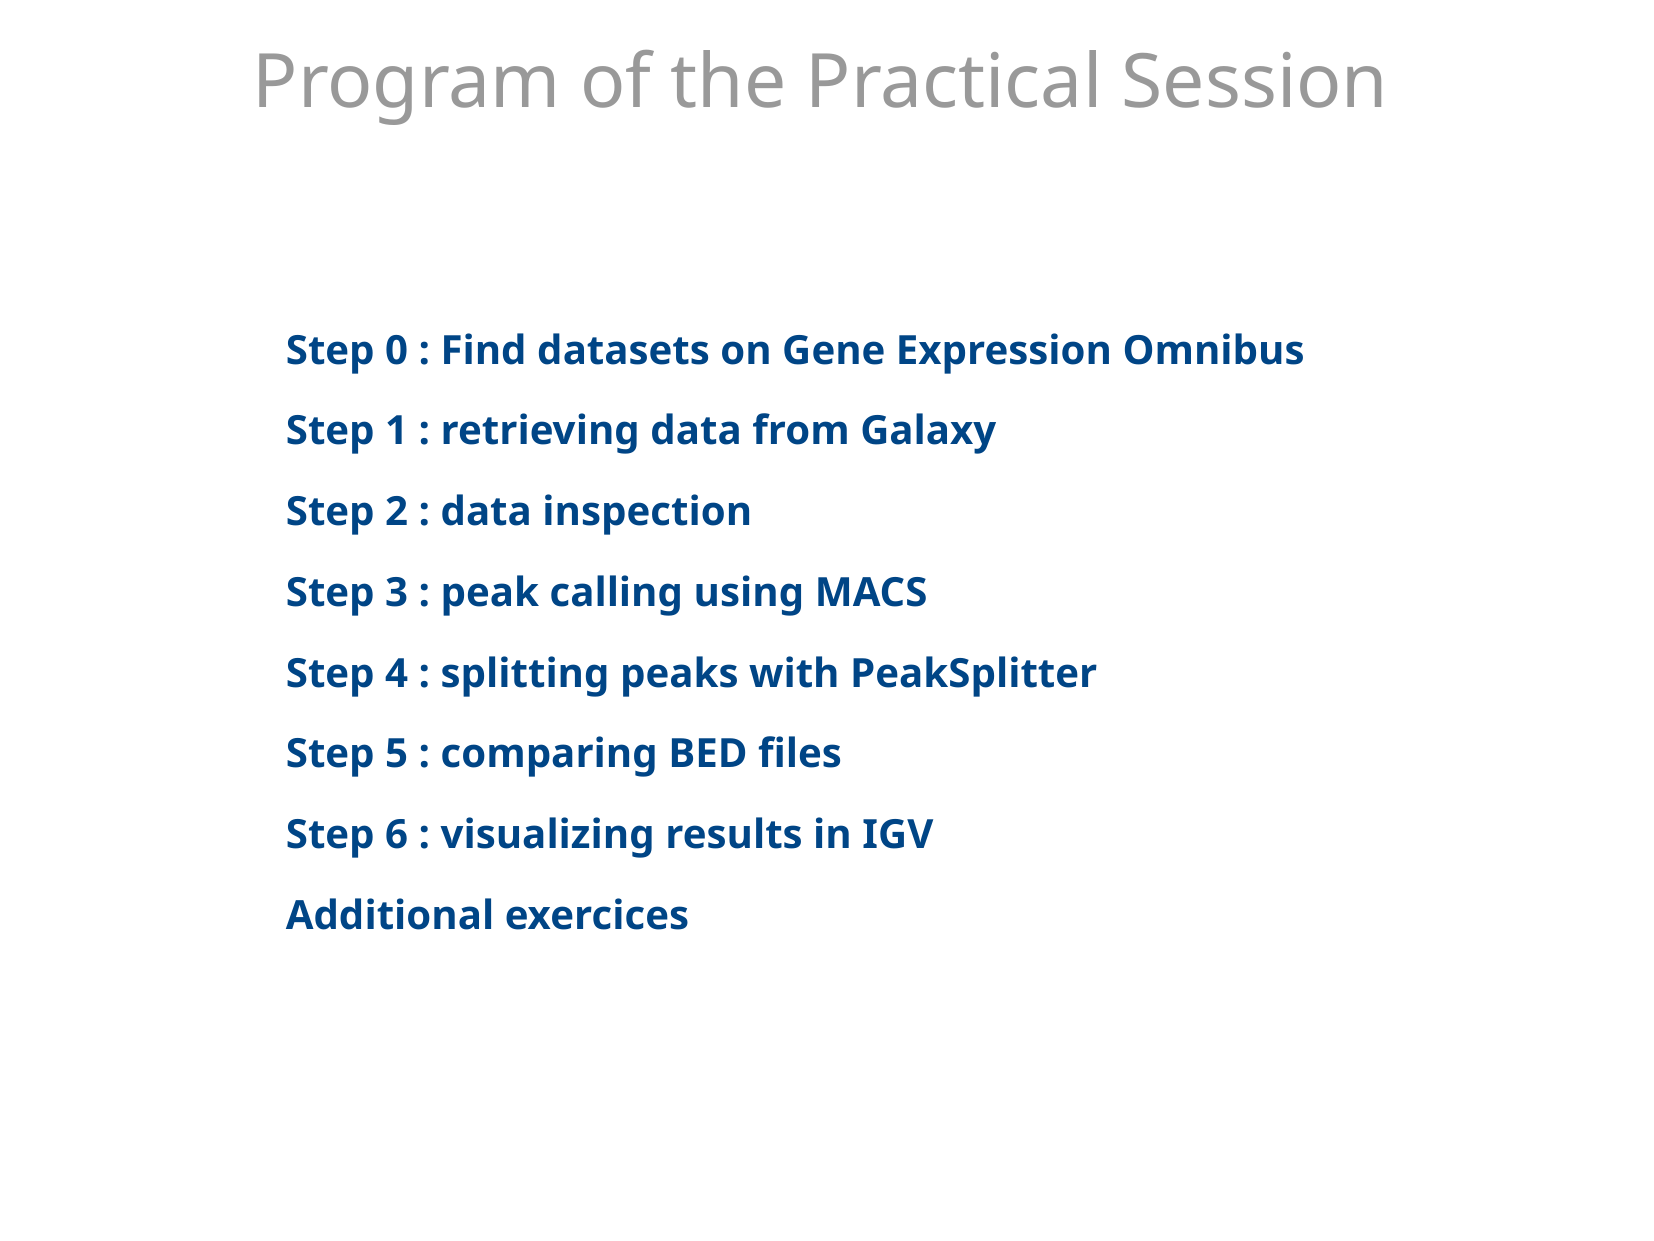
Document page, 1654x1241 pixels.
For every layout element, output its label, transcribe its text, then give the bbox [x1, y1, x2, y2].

list Step 0 : Find datasets on Gene Expression Omnibus Step 1 : retrieving data from Galaxy Step 2 : data inspection Step 3 : peak calling using MACS Step 4 : splitting peaks with PeakSplitter Step 5 : comparing BED files Step 6 : visualizing results in IGV Additional exercices [285, 321, 1538, 942]
title Program of the Practical Session [76, 2, 1565, 154]
